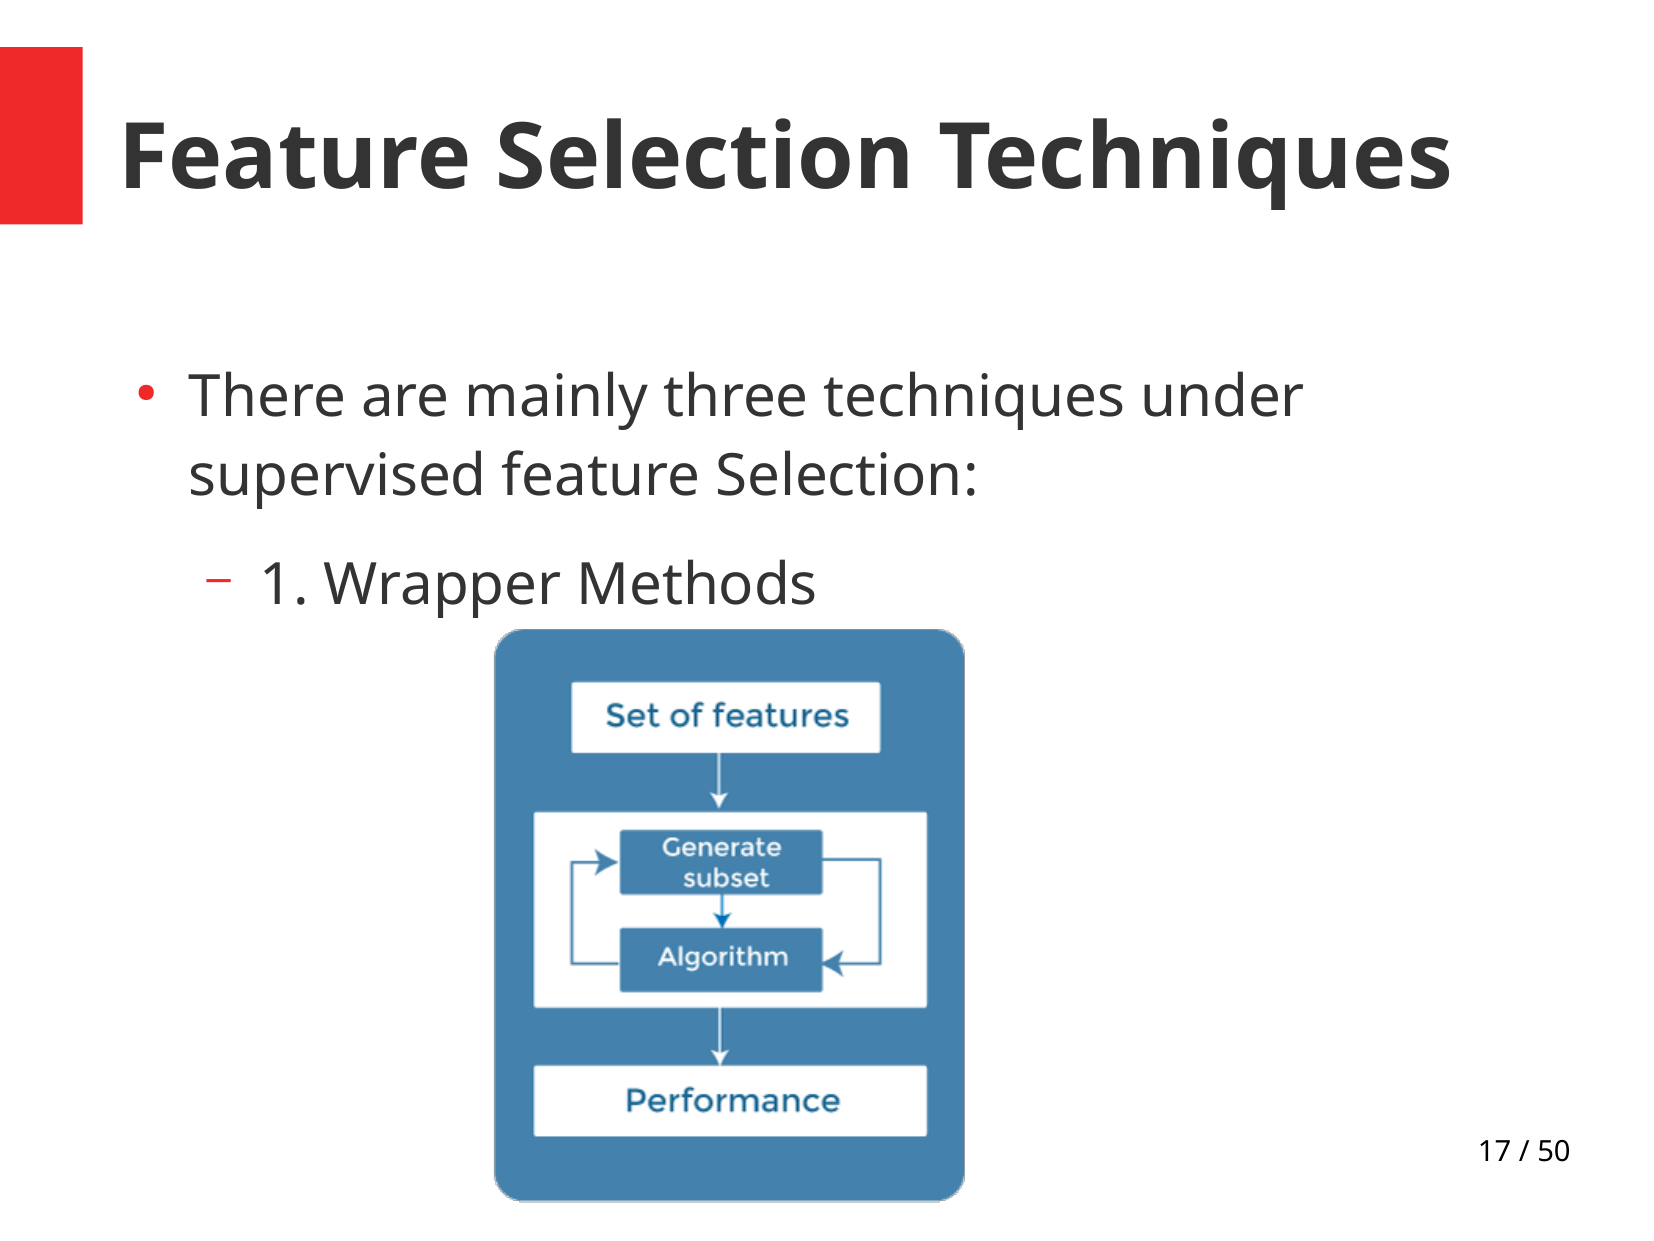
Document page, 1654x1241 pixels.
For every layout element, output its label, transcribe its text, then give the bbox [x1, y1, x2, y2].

title Feature Selection Techniques [118, 49, 1571, 257]
list There are mainly three techniques under supervised feature Selection: 1. Wrapper Methods [118, 354, 1536, 1074]
picture [460, 603, 993, 1229]
